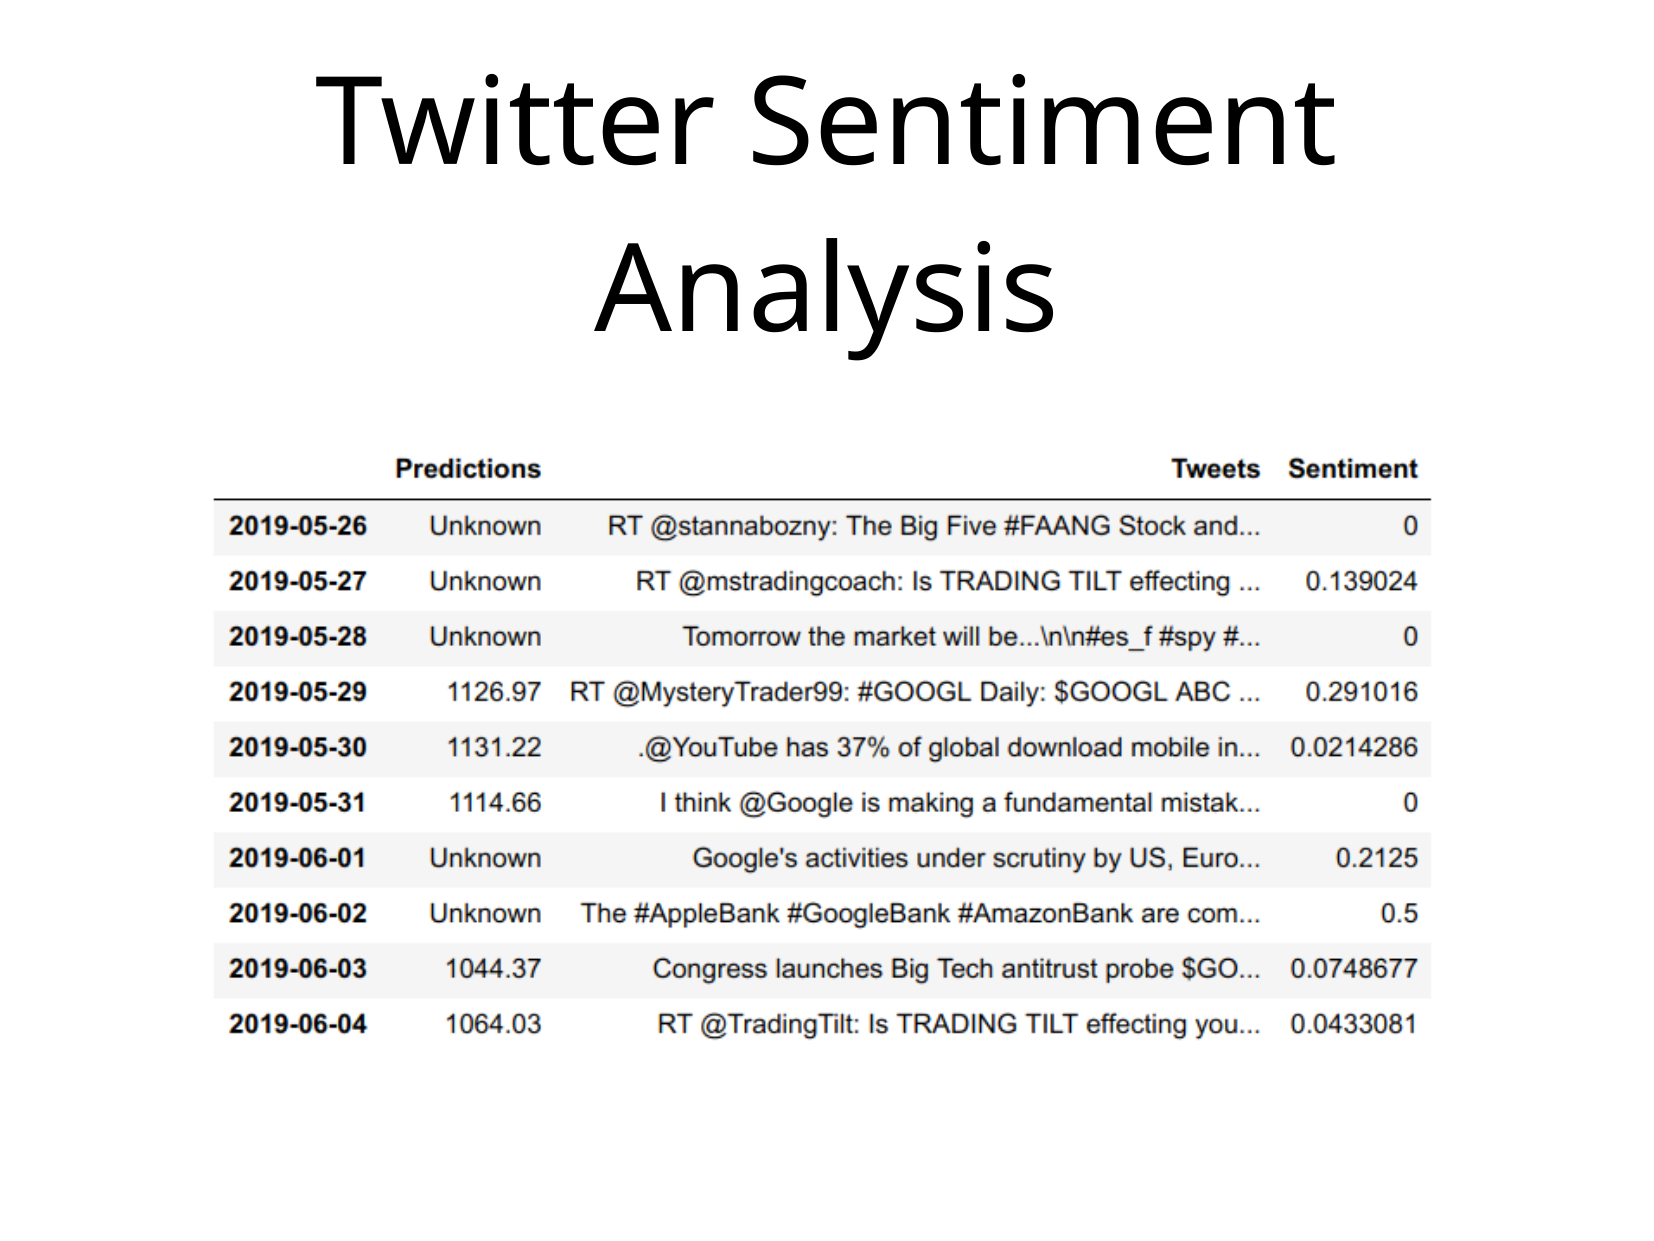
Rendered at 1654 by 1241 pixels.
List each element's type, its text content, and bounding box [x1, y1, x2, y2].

picture [209, 428, 1440, 1068]
title Twitter Sentiment Analysis [82, 38, 1571, 362]
